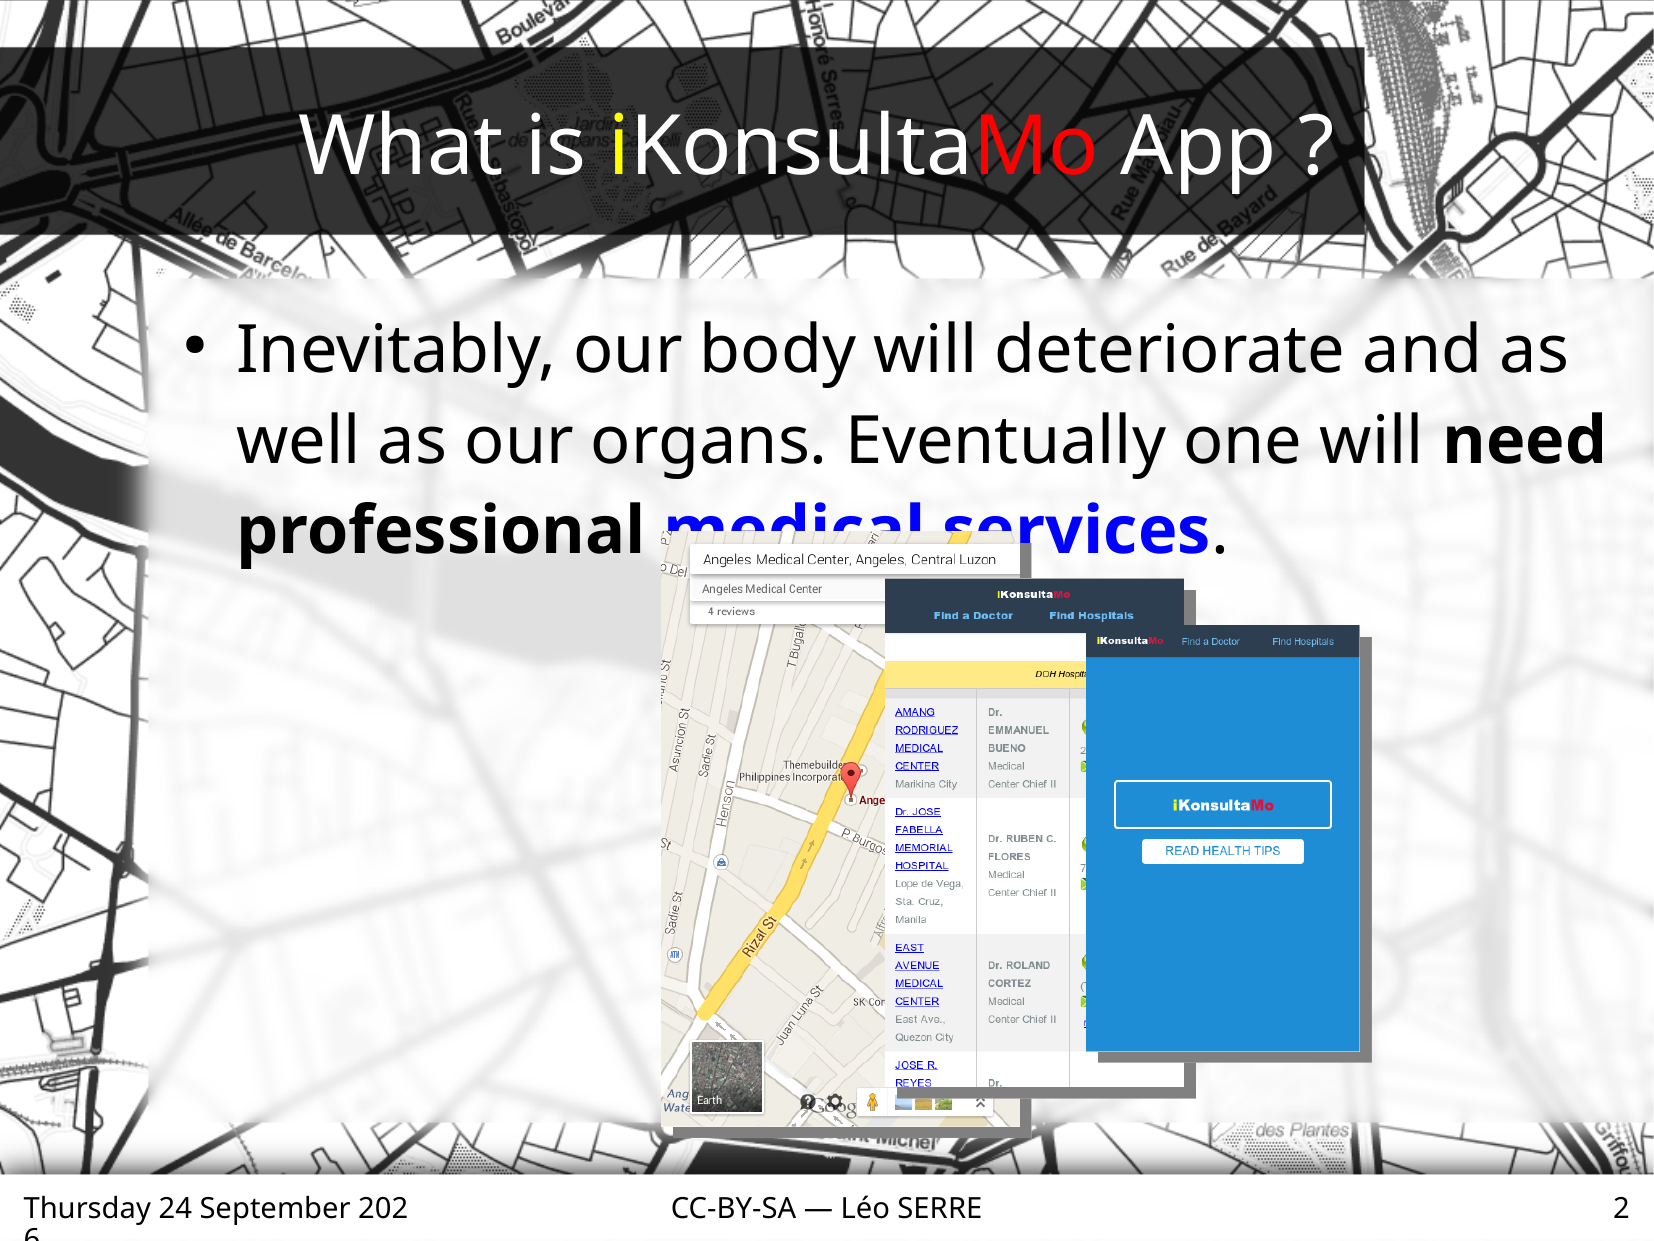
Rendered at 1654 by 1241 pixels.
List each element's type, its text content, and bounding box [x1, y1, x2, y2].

title What is iKonsultaMo App ? [82, 49, 1335, 237]
picture [0, 0, 1654, 1241]
list Inevitably, our body will deteriorate and as well as our organs. Eventually one will need professional medical services. [165, 301, 1621, 1111]
